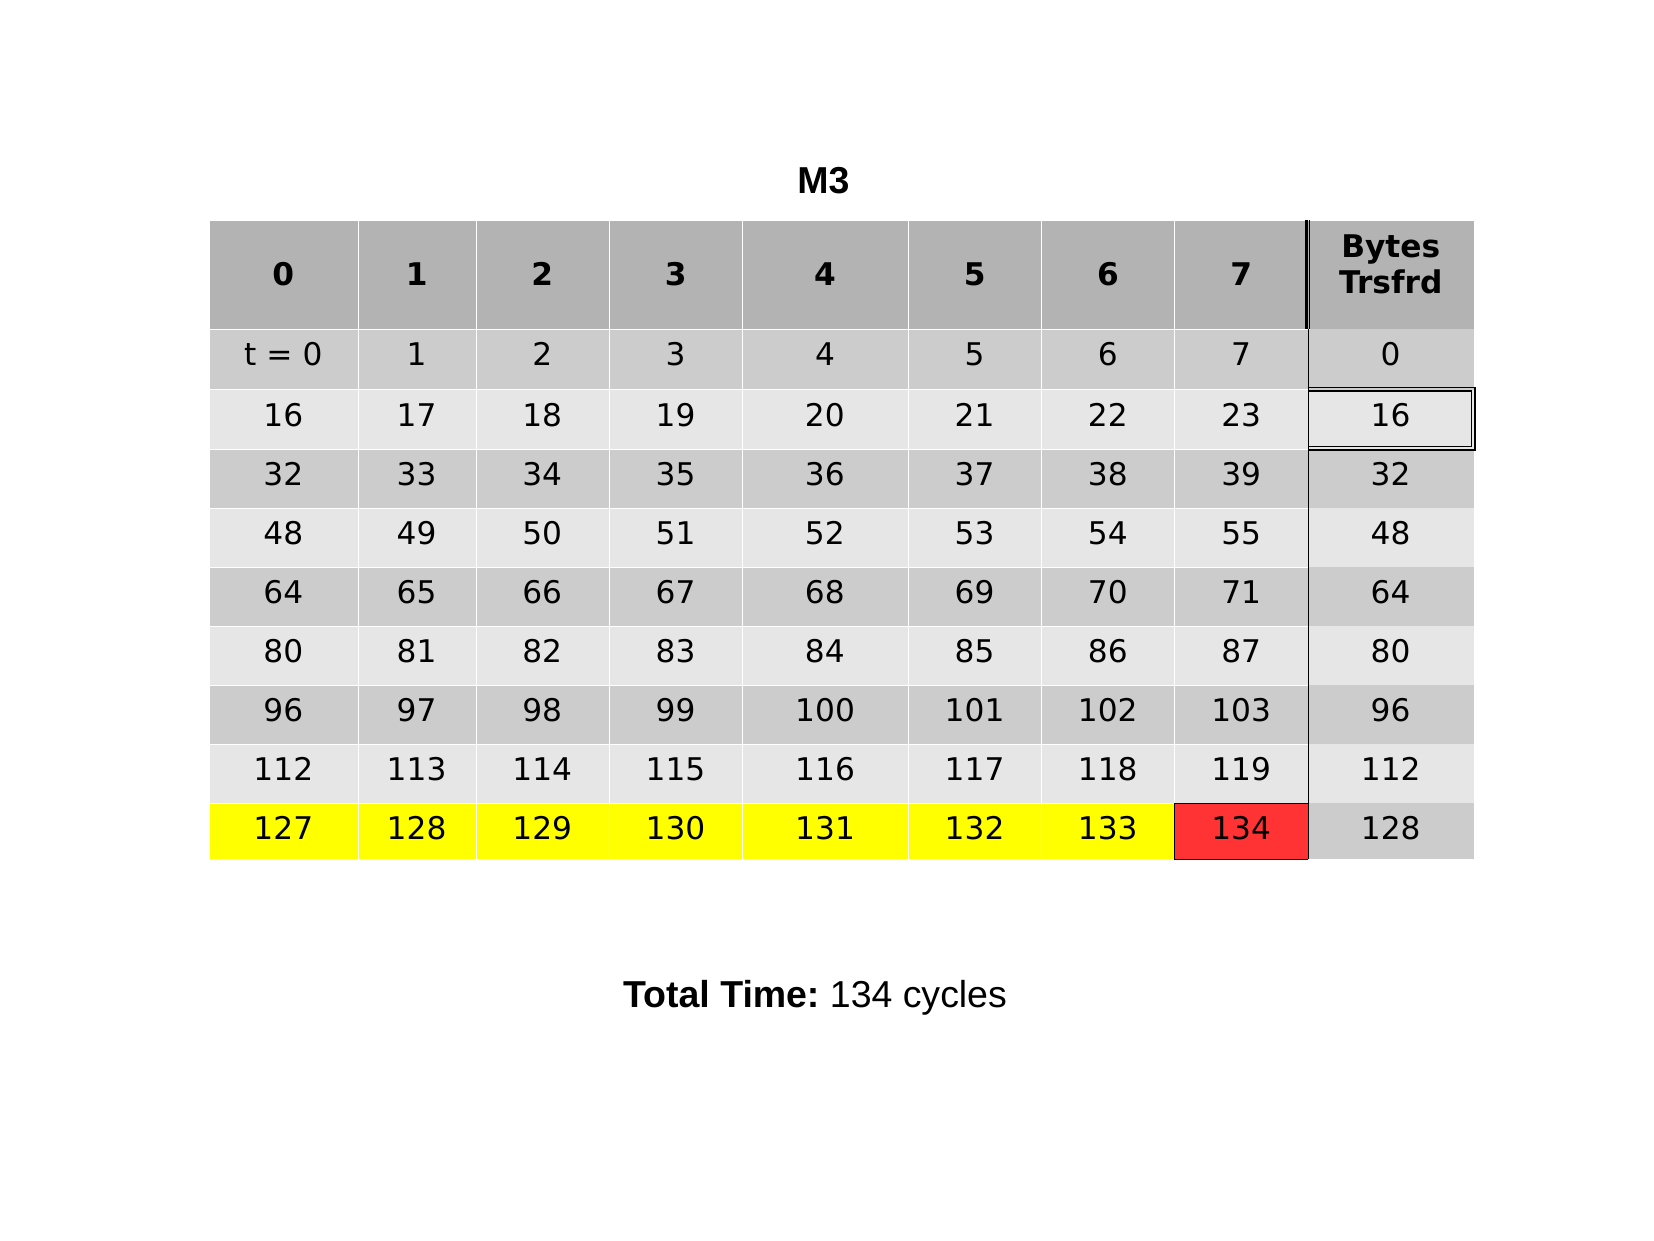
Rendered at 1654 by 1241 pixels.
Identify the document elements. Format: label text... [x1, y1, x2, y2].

table_cell 50 [477, 509, 609, 567]
table_cell 87 [1175, 627, 1308, 685]
table_cell 51 [610, 509, 742, 567]
table_cell 116 [743, 745, 908, 803]
table_cell 20 [743, 390, 908, 449]
table_cell 53 [909, 509, 1041, 567]
table_header 3 [610, 221, 742, 329]
table_cell 38 [1042, 450, 1174, 508]
table_header 0 [210, 221, 358, 329]
table_cell 22 [1042, 390, 1174, 449]
table_cell 48 [210, 509, 358, 567]
table_cell 80 [1309, 626, 1474, 685]
table_cell 112 [1309, 744, 1474, 803]
table_header 5 [909, 221, 1041, 329]
table_cell 65 [359, 568, 476, 626]
table_cell 113 [359, 745, 476, 803]
table_cell 68 [743, 568, 908, 626]
table_cell 100 [743, 686, 908, 744]
table_cell 99 [610, 686, 742, 744]
table_cell 84 [743, 627, 908, 685]
table_cell 16 [210, 390, 358, 449]
table_cell 130 [610, 804, 742, 859]
table_cell 131 [743, 804, 908, 859]
table_cell 2 [477, 330, 609, 389]
table_cell 64 [210, 568, 358, 626]
table_cell 128 [359, 804, 476, 859]
table_cell 23 [1175, 390, 1308, 449]
table_cell 32 [1309, 451, 1474, 508]
table_cell 0 [1309, 329, 1474, 387]
table_cell 6 [1042, 330, 1174, 389]
table_header 6 [1042, 221, 1174, 329]
table_cell 85 [909, 627, 1041, 685]
table_header 1 [359, 221, 476, 329]
text_box M3 [782, 152, 865, 210]
table_cell 54 [1042, 509, 1174, 567]
table_cell 127 [210, 804, 358, 859]
table_cell 16 [1309, 392, 1471, 446]
table_cell 19 [610, 390, 742, 449]
table_cell 48 [1309, 508, 1474, 567]
table_cell 117 [909, 745, 1041, 803]
table_cell 119 [1175, 745, 1308, 803]
table_cell 32 [210, 450, 358, 508]
table_cell 134 [1175, 804, 1308, 859]
table_cell 129 [477, 804, 609, 859]
table_cell 36 [743, 450, 908, 508]
table_cell 34 [477, 450, 609, 508]
table_cell 7 [1175, 330, 1308, 389]
text_box Total Time: 134 cycles [608, 966, 1022, 1024]
table_cell 4 [743, 330, 908, 389]
table_cell 101 [909, 686, 1041, 744]
table_cell 21 [909, 390, 1041, 449]
table_header Bytes Trsfrd [1310, 221, 1474, 329]
table_cell 118 [1042, 745, 1174, 803]
table_cell 98 [477, 686, 609, 744]
table_cell 83 [610, 627, 742, 685]
table_cell 18 [477, 390, 609, 449]
table_cell 69 [909, 568, 1041, 626]
table_cell 67 [610, 568, 742, 626]
table_cell 114 [477, 745, 609, 803]
table_header 4 [743, 221, 908, 329]
table_cell 115 [610, 745, 742, 803]
table_cell 112 [210, 745, 358, 803]
table_cell 133 [1042, 804, 1174, 859]
table_cell 96 [210, 686, 358, 744]
table_cell 66 [477, 568, 609, 626]
table_cell 128 [1309, 803, 1474, 859]
table_cell 52 [743, 509, 908, 567]
table_cell 132 [909, 804, 1041, 859]
table_cell 37 [909, 450, 1041, 508]
table_cell 33 [359, 450, 476, 508]
table_cell 5 [909, 330, 1041, 389]
table_cell 49 [359, 509, 476, 567]
table_cell 3 [610, 330, 742, 389]
table_cell 70 [1042, 568, 1174, 626]
table_cell 71 [1175, 568, 1308, 626]
table_cell 86 [1042, 627, 1174, 685]
table_header 7 [1175, 221, 1305, 329]
table_cell 81 [359, 627, 476, 685]
table_cell 102 [1042, 686, 1174, 744]
table_header 2 [477, 221, 609, 329]
table_cell 103 [1175, 686, 1308, 744]
table_cell 35 [610, 450, 742, 508]
table_cell 55 [1175, 509, 1308, 567]
table_cell 80 [210, 627, 358, 685]
table_cell 82 [477, 627, 609, 685]
table_cell t = 0 [210, 330, 358, 389]
table_cell 97 [359, 686, 476, 744]
table_cell 17 [359, 390, 476, 449]
table_cell 1 [359, 330, 476, 389]
table_cell 96 [1309, 685, 1474, 744]
table_cell 64 [1309, 567, 1474, 626]
table_cell 39 [1175, 450, 1308, 508]
